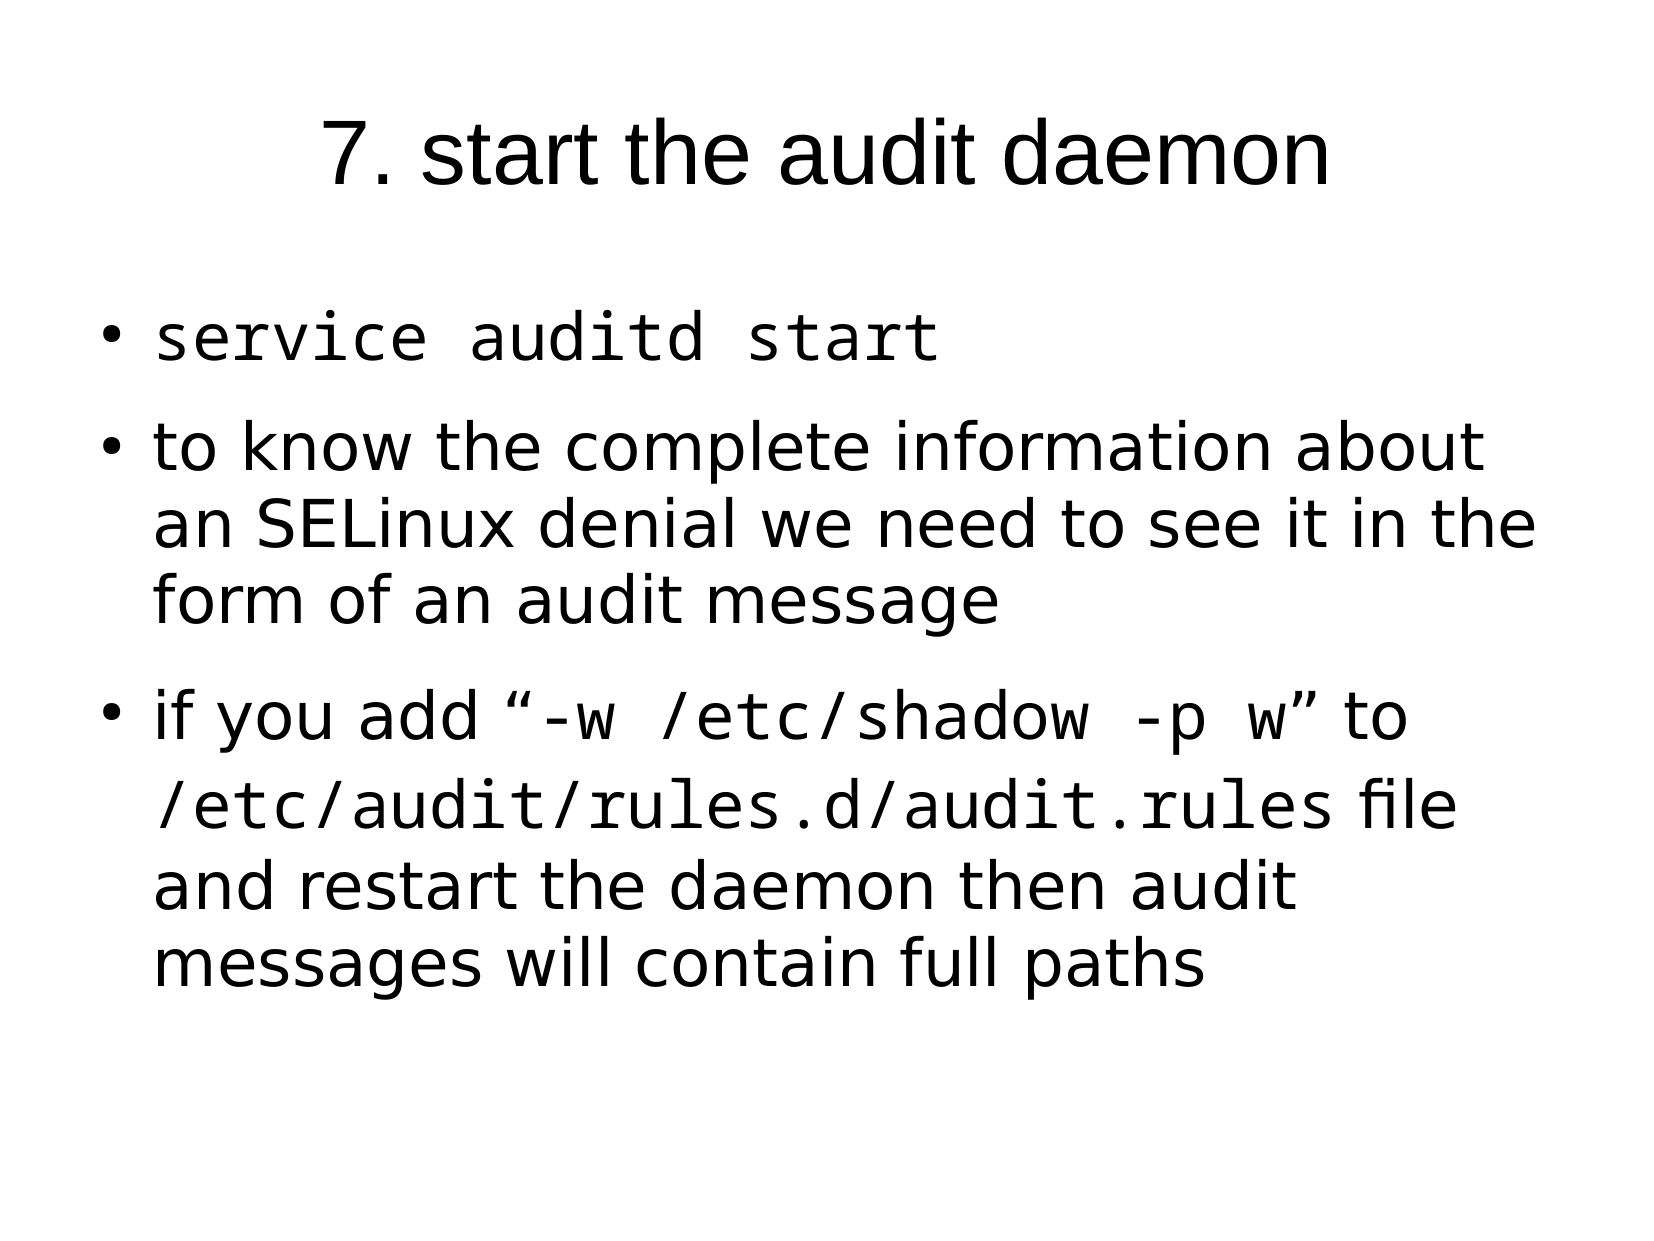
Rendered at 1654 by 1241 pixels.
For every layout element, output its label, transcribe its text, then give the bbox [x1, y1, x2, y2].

title 7. start the audit daemon [82, 49, 1571, 257]
list service auditd start to know the complete information about an SELinux denial we need to see it in the form of an audit message if you add “-w /etc/shadow -p w” to /etc/audit/rules.d/audit.rules file and restart the daemon then audit messages will contain full paths [82, 290, 1571, 1010]
